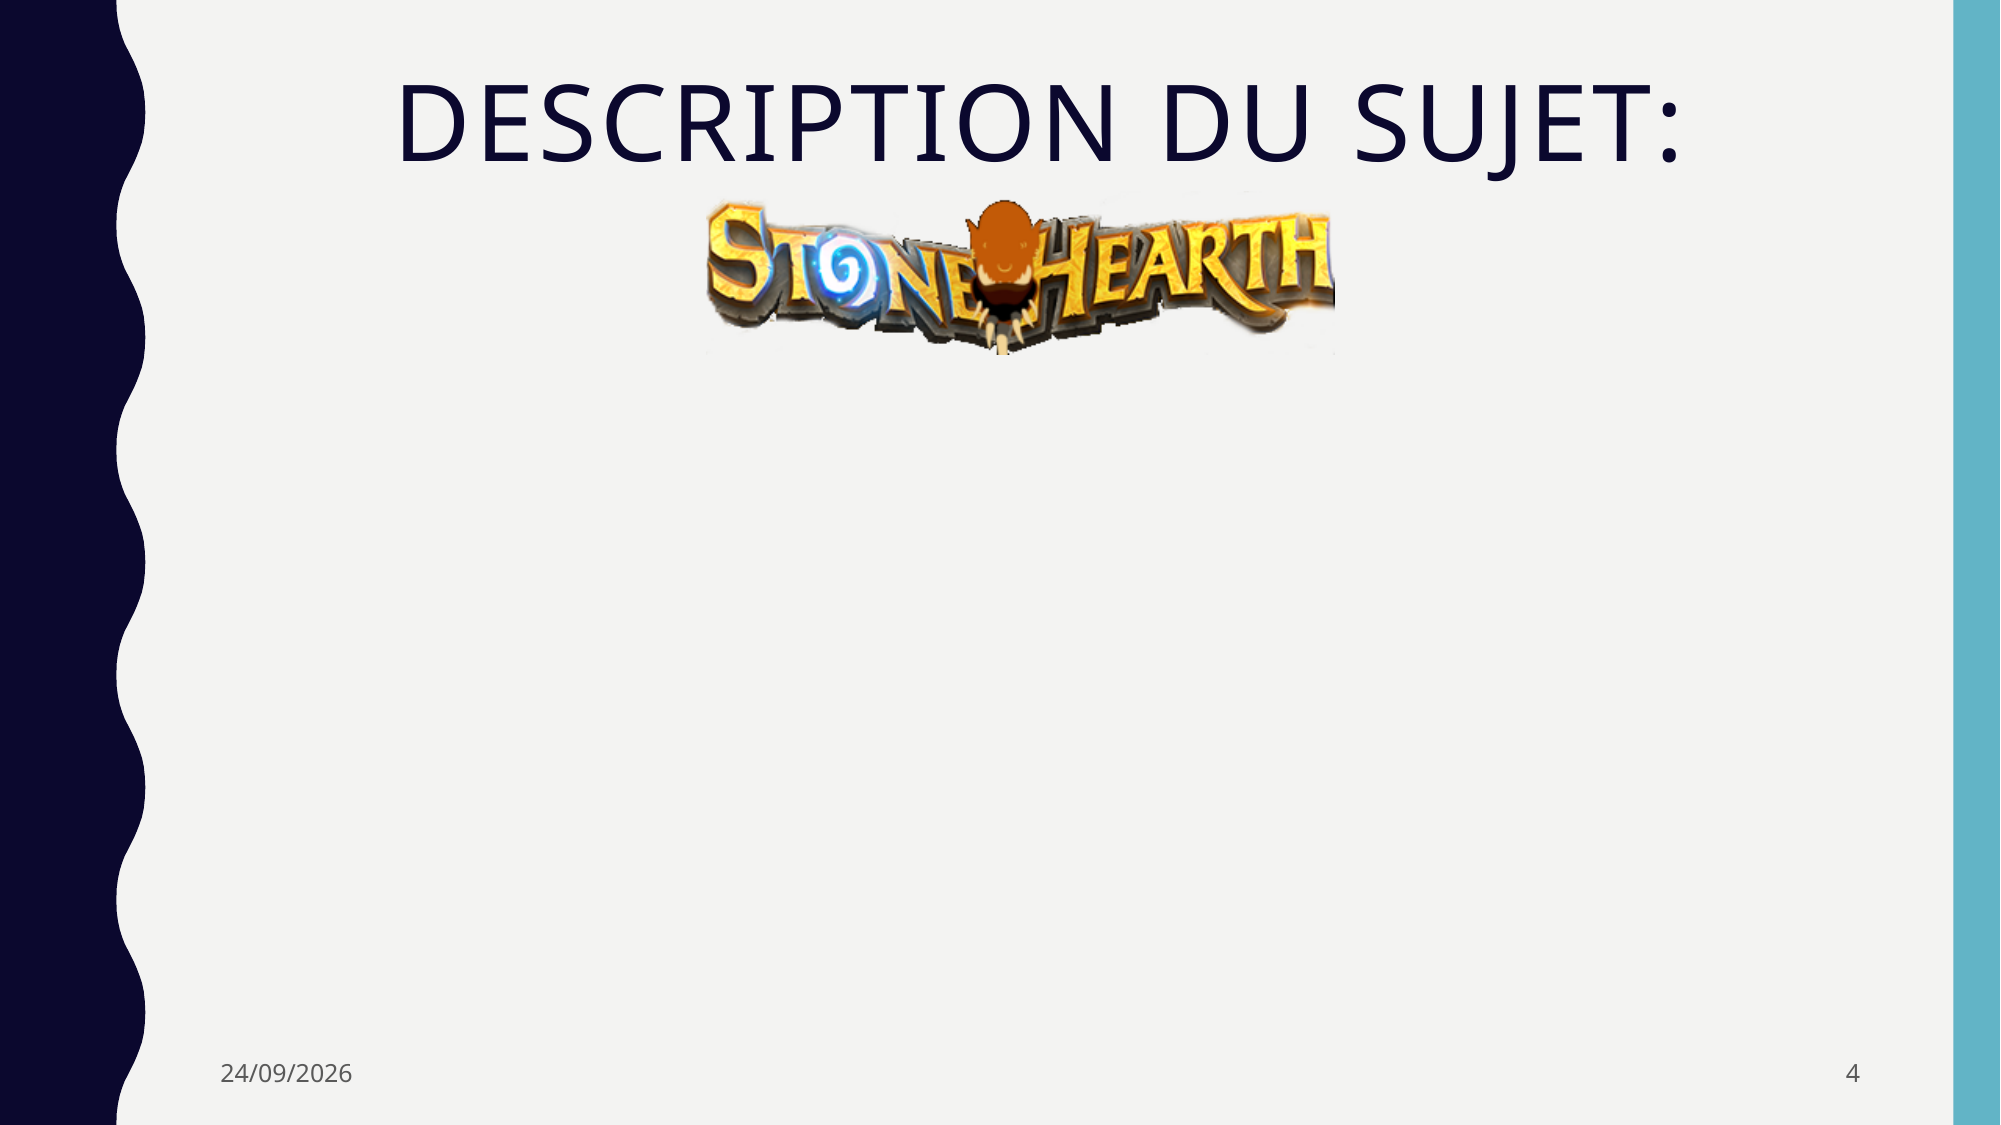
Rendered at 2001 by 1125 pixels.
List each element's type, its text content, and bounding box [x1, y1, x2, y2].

slide_number 19/10/2017 [205, 1045, 588, 1103]
title Description du sujet: [205, 62, 1875, 308]
slide_number <number> [1412, 1045, 1875, 1103]
picture [706, 191, 1335, 355]
